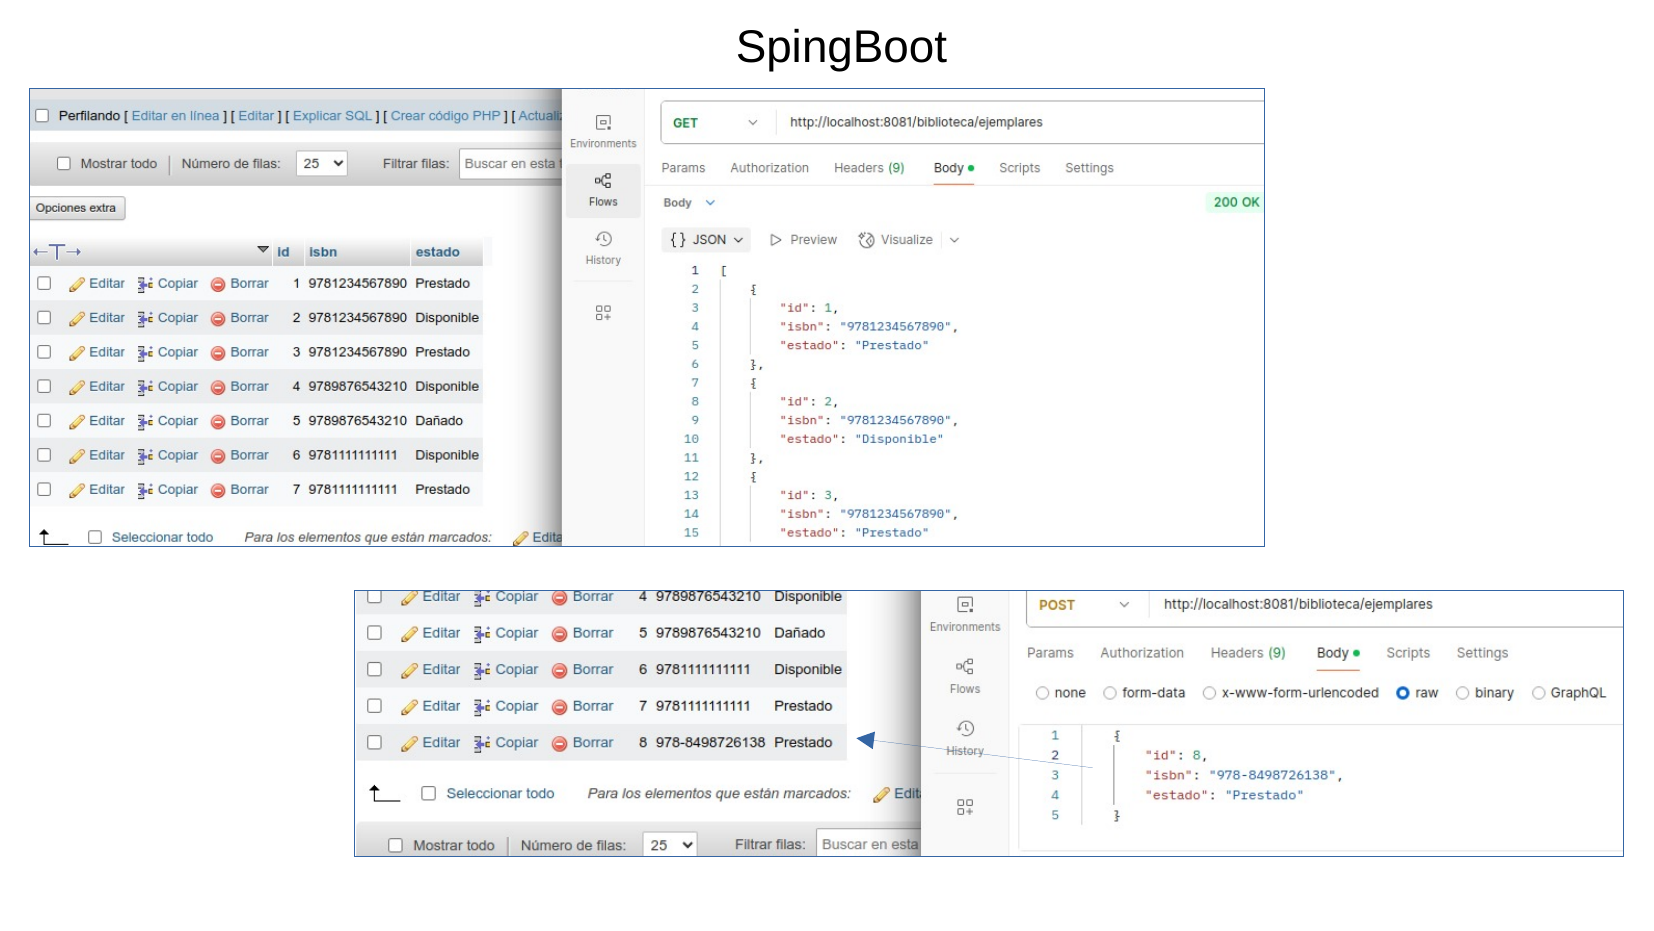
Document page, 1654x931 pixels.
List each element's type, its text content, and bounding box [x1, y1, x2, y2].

picture [354, 590, 1624, 857]
picture [29, 88, 1265, 547]
title SpingBoot [590, 0, 1093, 88]
